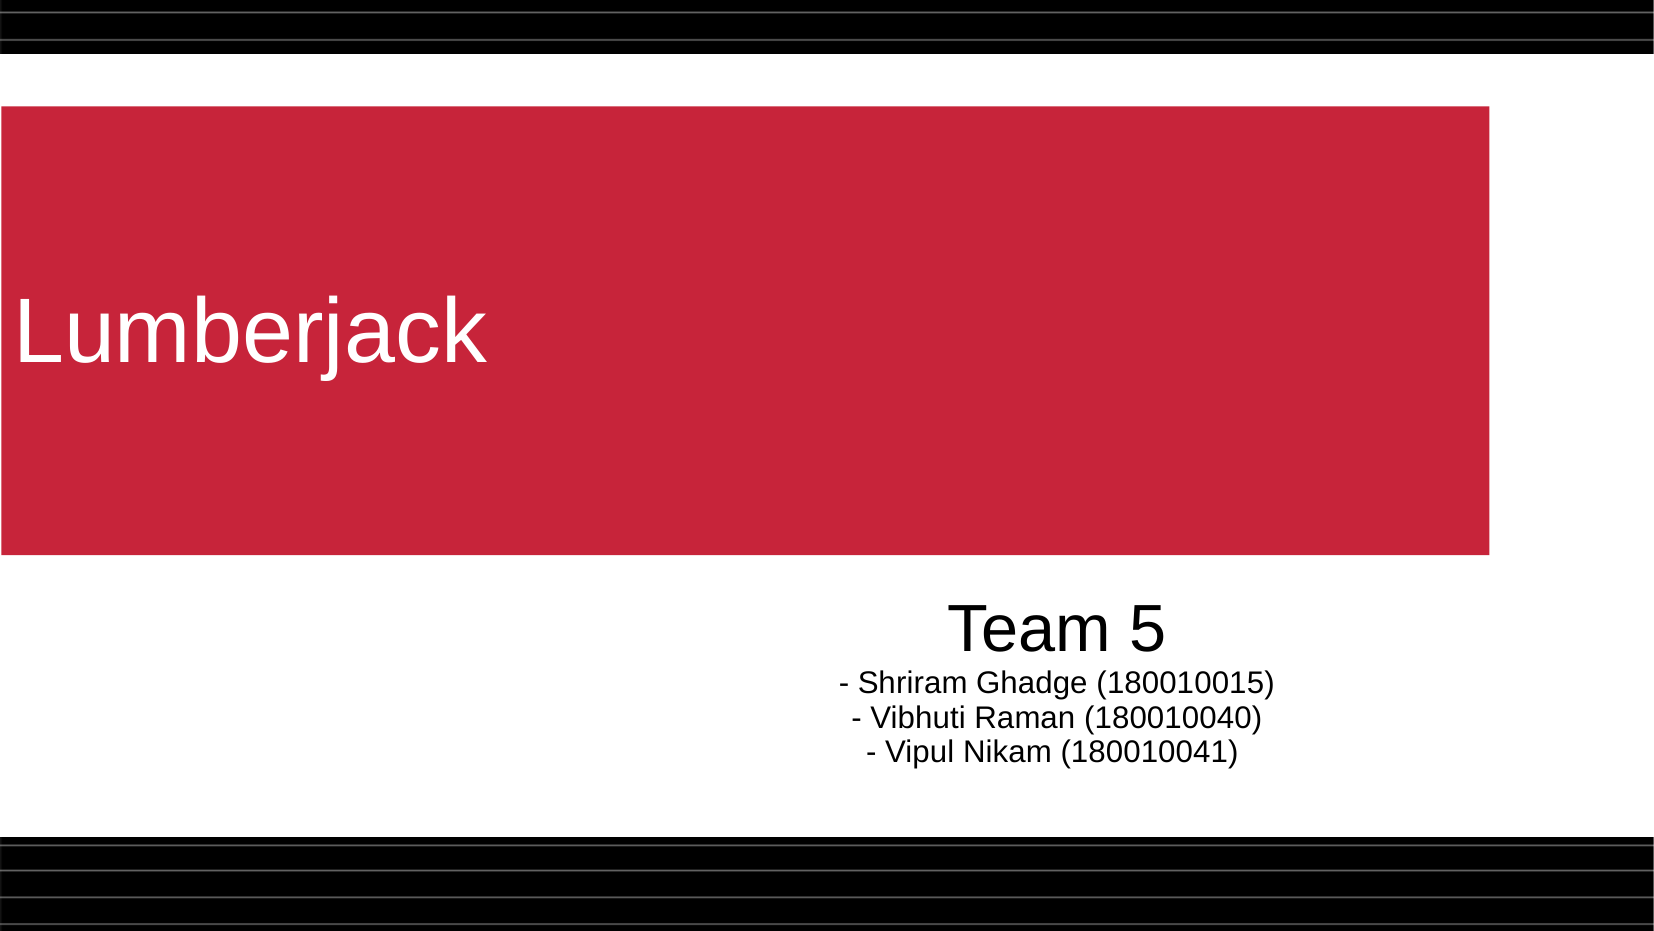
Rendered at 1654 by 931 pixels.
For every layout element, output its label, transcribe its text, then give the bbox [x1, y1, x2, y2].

picture [0, 0, 1654, 54]
subtitle Team 5 - Shriram Ghadge (180010015) - Vibhuti Raman (180010040) - Vipul Nikam (180010041) [625, 590, 1489, 804]
picture [0, 837, 1654, 931]
title Lumberjack [1, 106, 1490, 556]
